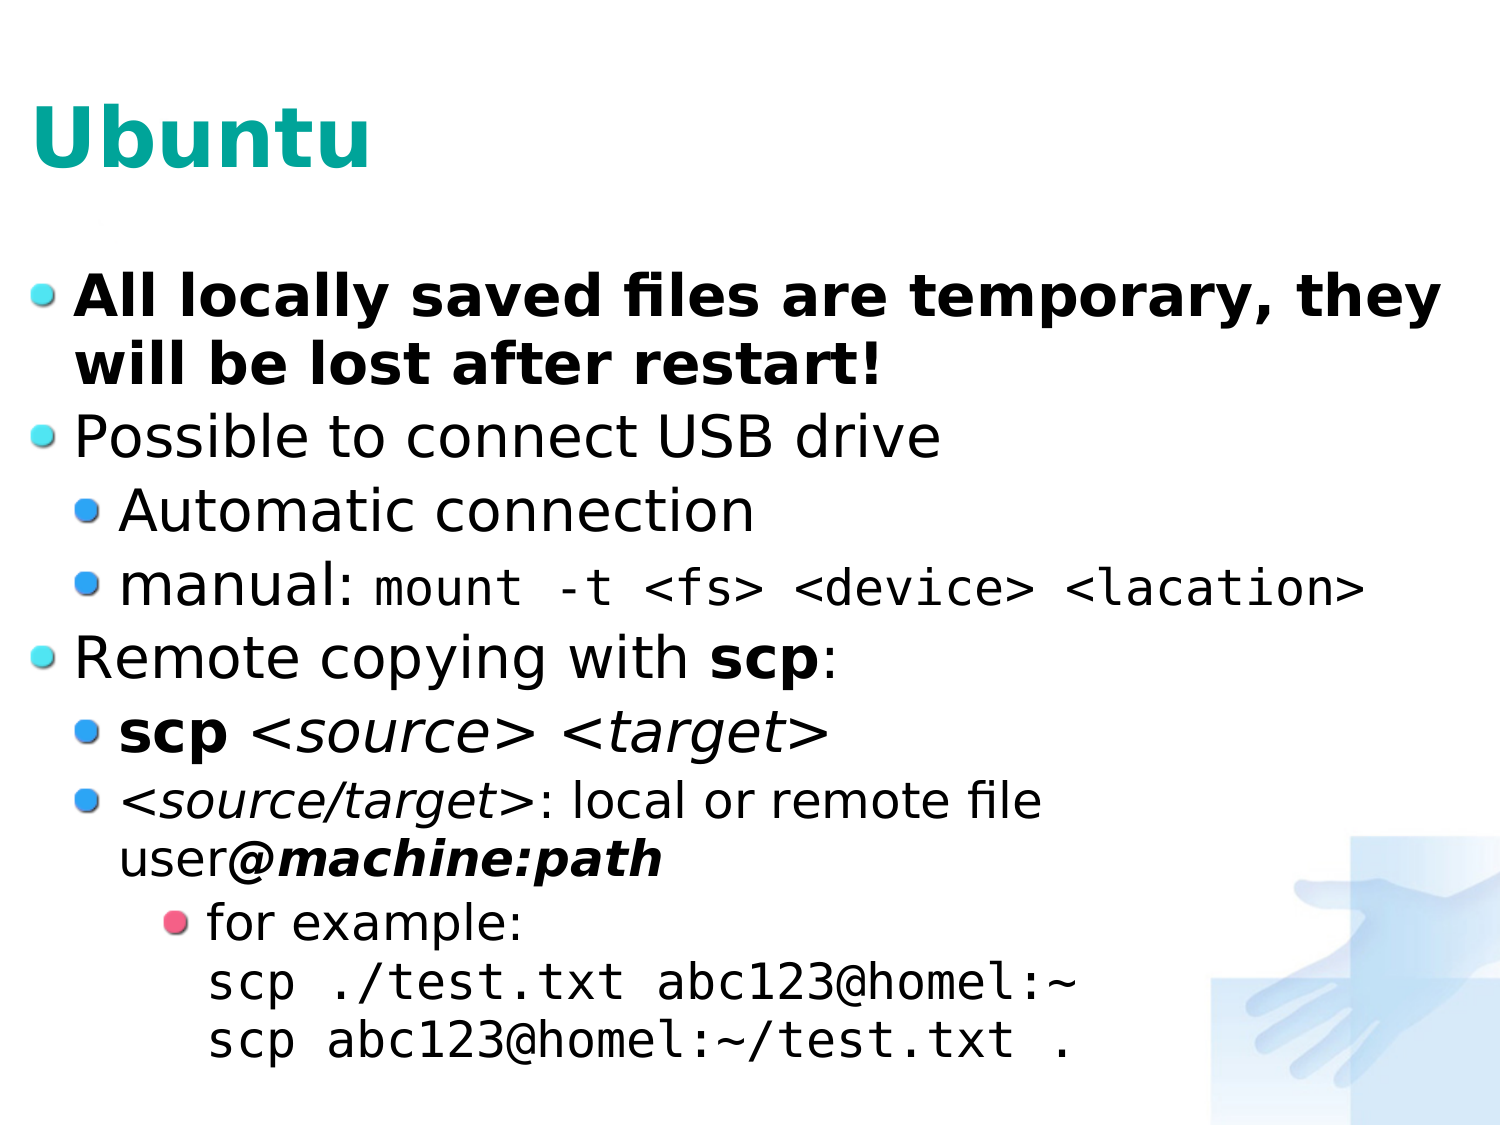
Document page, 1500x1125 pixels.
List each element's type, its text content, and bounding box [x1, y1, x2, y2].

list All locally saved files are temporary, they will be lost after restart! Possible to connect USB drive Automatic connection manual: mount -t <fs> <device> <lacation> Remote copying with scp: scp <source> <target> <source/target>: local or remote file user@machine:path for example: scp ./test.txt abc123@homel:~ scp abc123@homel:~/test.txt . [29, 262, 1477, 1093]
picture [0, 0, 1500, 1125]
title Ubuntu [29, 21, 1477, 257]
